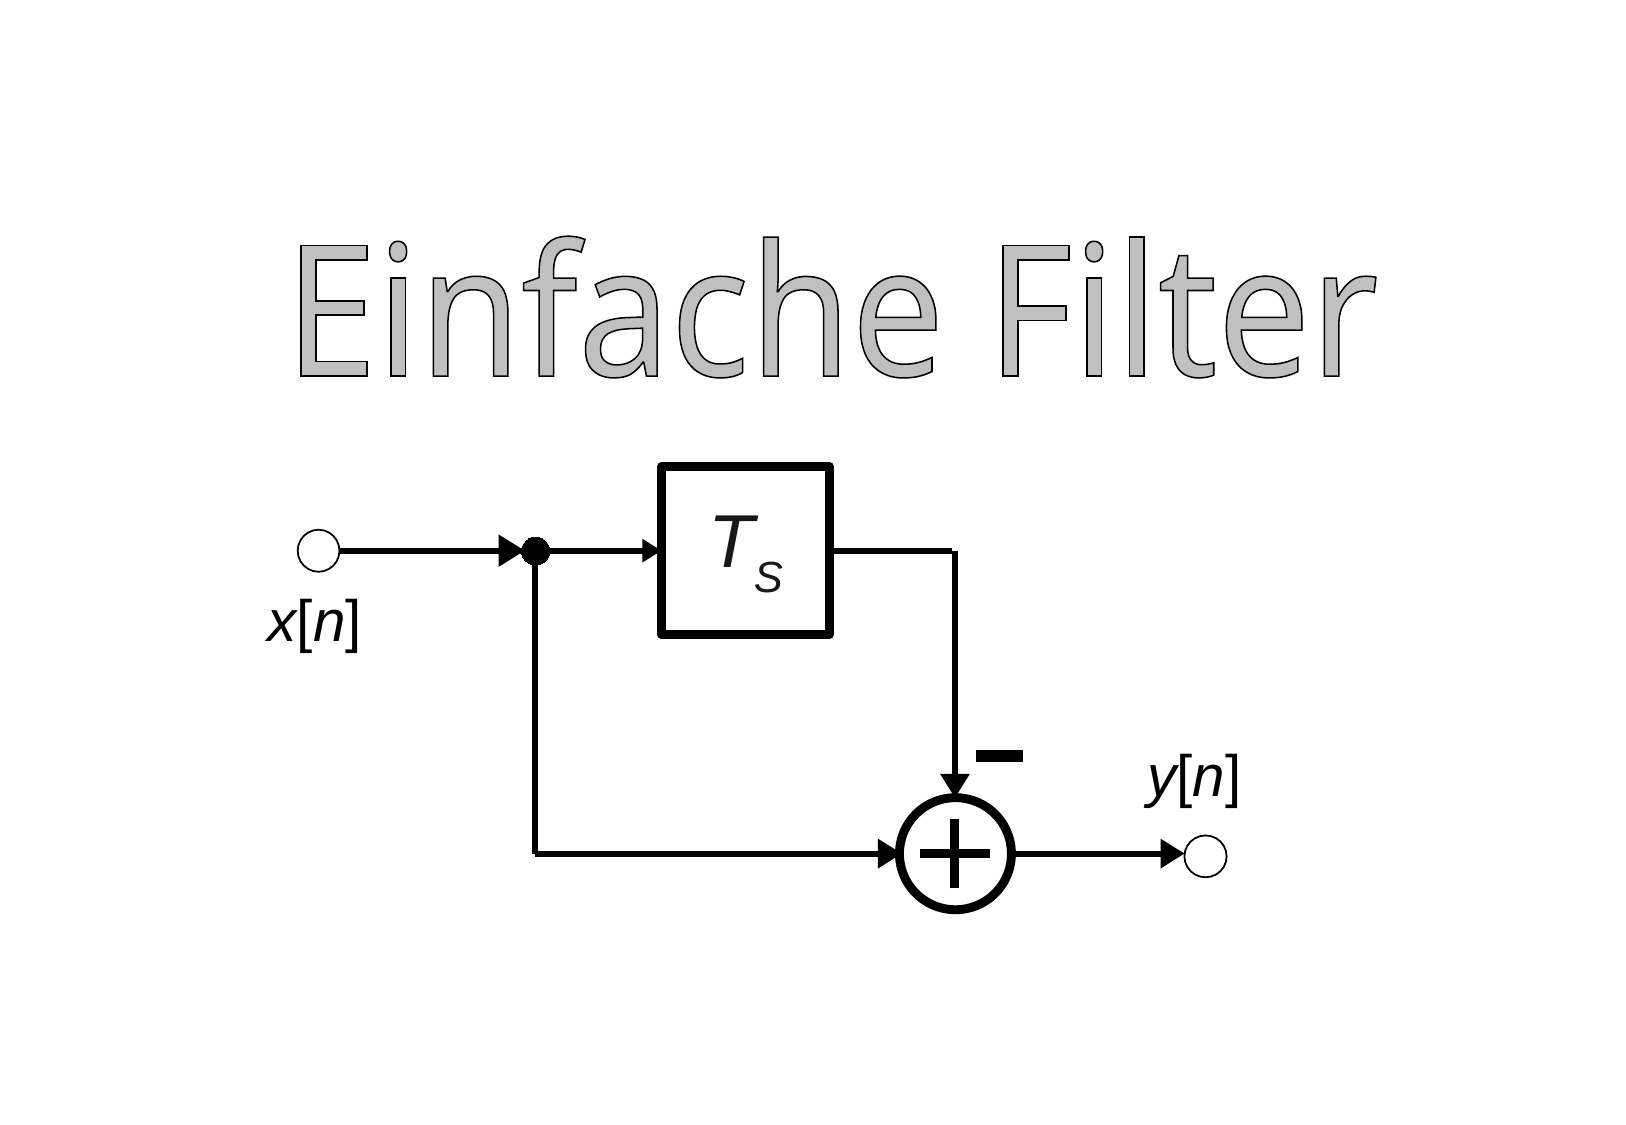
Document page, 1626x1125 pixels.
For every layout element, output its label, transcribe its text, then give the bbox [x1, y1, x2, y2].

text_box Einfache Filter [1003, 245, 1070, 377]
text_box Einfache Filter [1129, 237, 1144, 377]
text_box Einfache Filter [301, 245, 367, 377]
text_box Einfache Filter [1324, 276, 1376, 377]
text_box TS [661, 466, 830, 635]
text_box [899, 797, 1012, 910]
text_box Einfache Filter [389, 241, 407, 262]
text_box Einfache Filter [390, 278, 406, 377]
text_box Einfache Filter [679, 276, 745, 378]
text_box Einfache Filter [1085, 241, 1103, 262]
text_box Einfache Filter [433, 276, 508, 377]
text_box Einfache Filter [763, 237, 839, 377]
text_box [521, 537, 550, 565]
text_box Einfache Filter [1086, 278, 1102, 377]
text_box Einfache Filter [1160, 255, 1214, 378]
text_box Einfache Filter [1226, 276, 1302, 378]
text_box Einfache Filter [523, 236, 586, 377]
text_box x[n] [267, 589, 453, 727]
text_box y[n] [1147, 743, 1347, 987]
text_box Einfache Filter [860, 276, 936, 378]
text_box Einfache Filter [585, 276, 658, 378]
